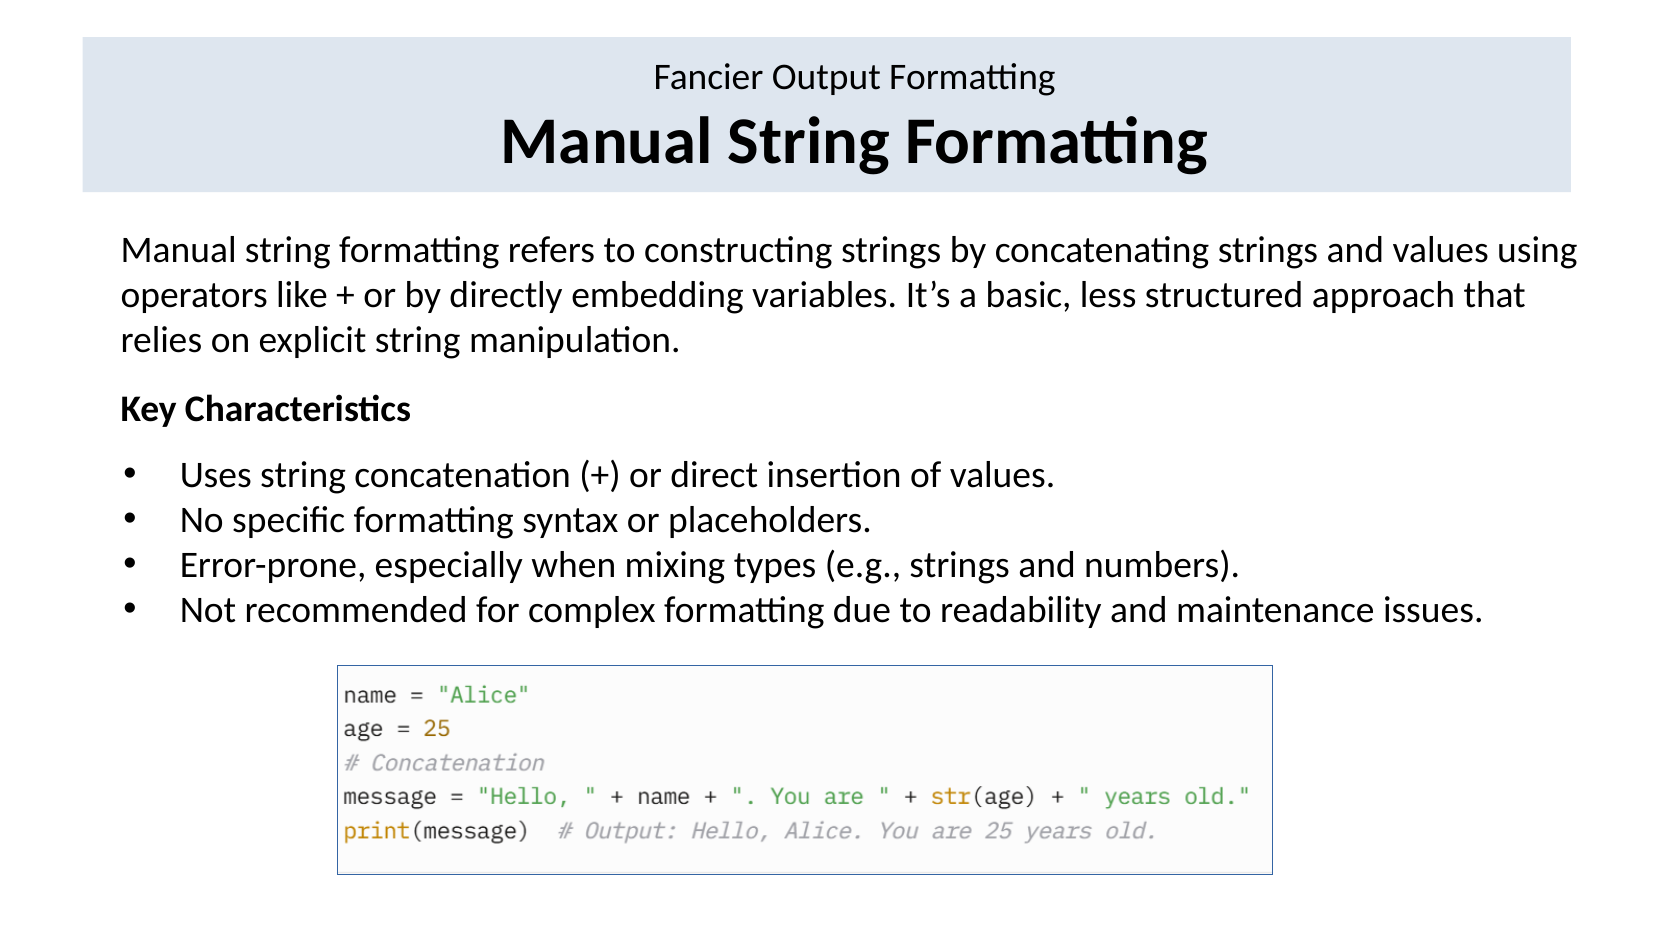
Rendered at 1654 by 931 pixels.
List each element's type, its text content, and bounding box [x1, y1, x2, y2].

title Fancier Output Formatting Manual String Formatting [82, 37, 1571, 193]
list Manual string formatting refers to constructing strings by concatenating strings and values using operators like + or by directly embedding variables. It’s a basic, less structured approach that relies on explicit string manipulation. Key Characteristics Uses string concatenation (+) or direct insertion of values. No specific formatting syntax or placeholders. Error-prone, especially when mixing types (e.g., strings and numbers). Not recommended for complex formatting due to readability and maintenance issues. [49, 217, 1613, 831]
picture [337, 665, 1273, 875]
